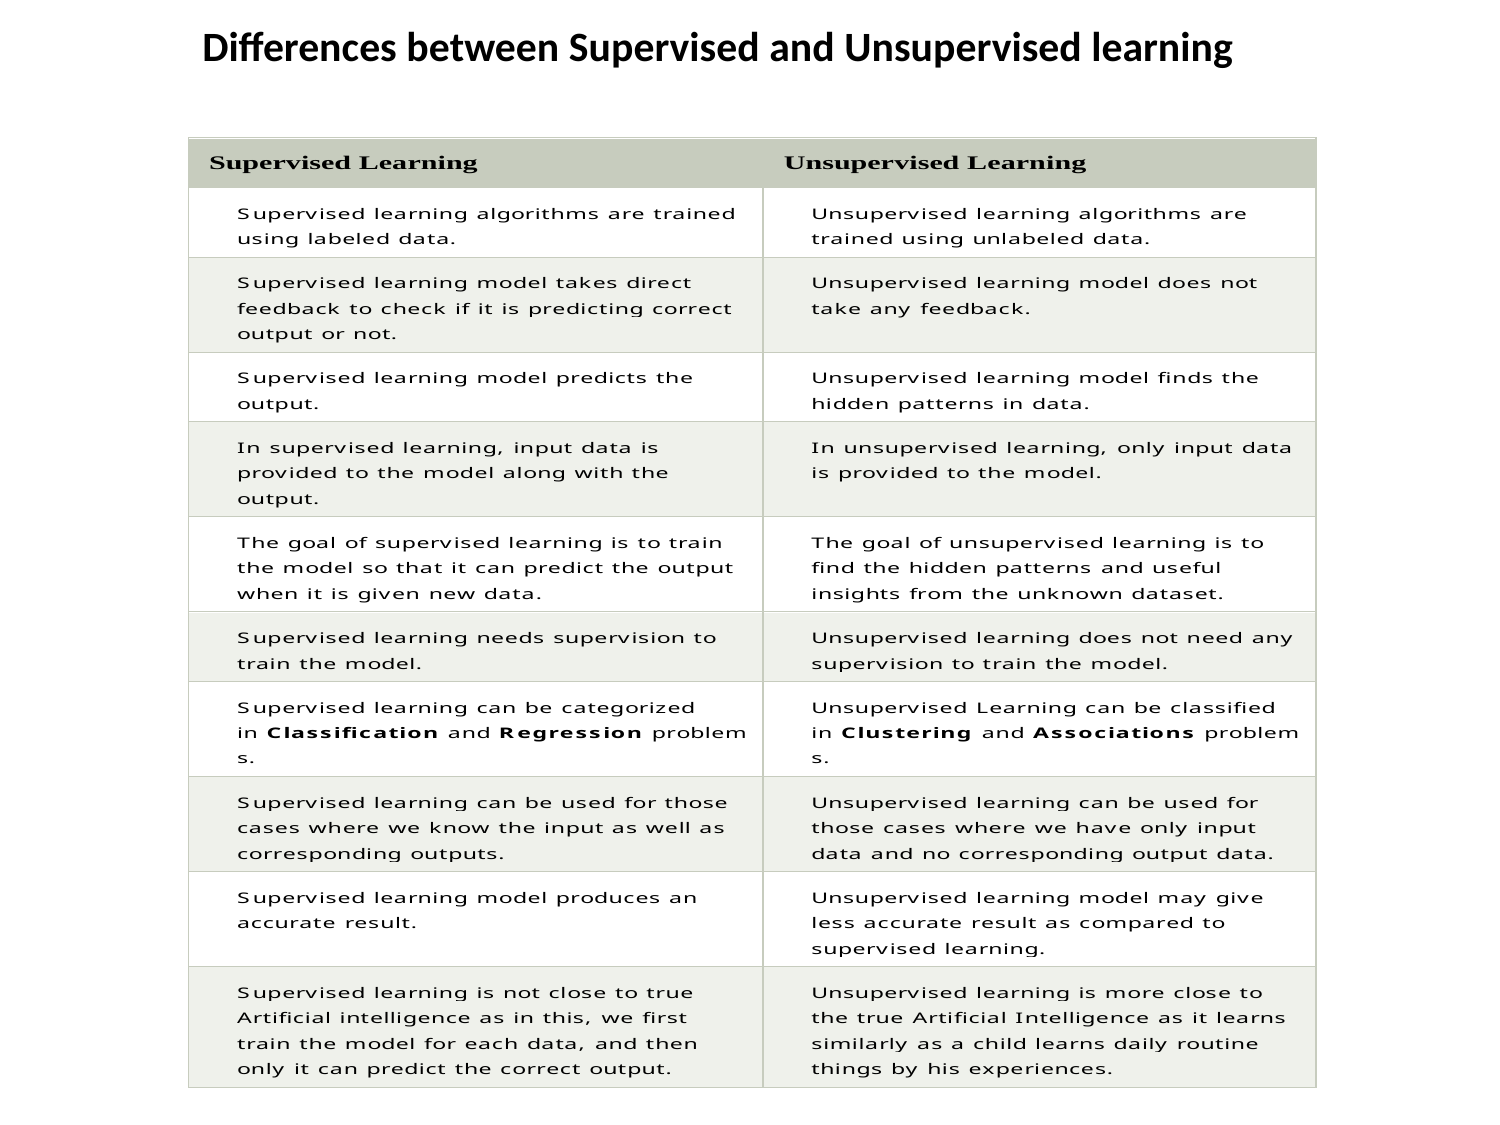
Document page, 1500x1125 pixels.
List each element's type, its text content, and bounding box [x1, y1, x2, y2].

picture [187, 137, 1325, 1088]
text_box Differences between Supervised and Unsupervised learning [187, 12, 1325, 78]
